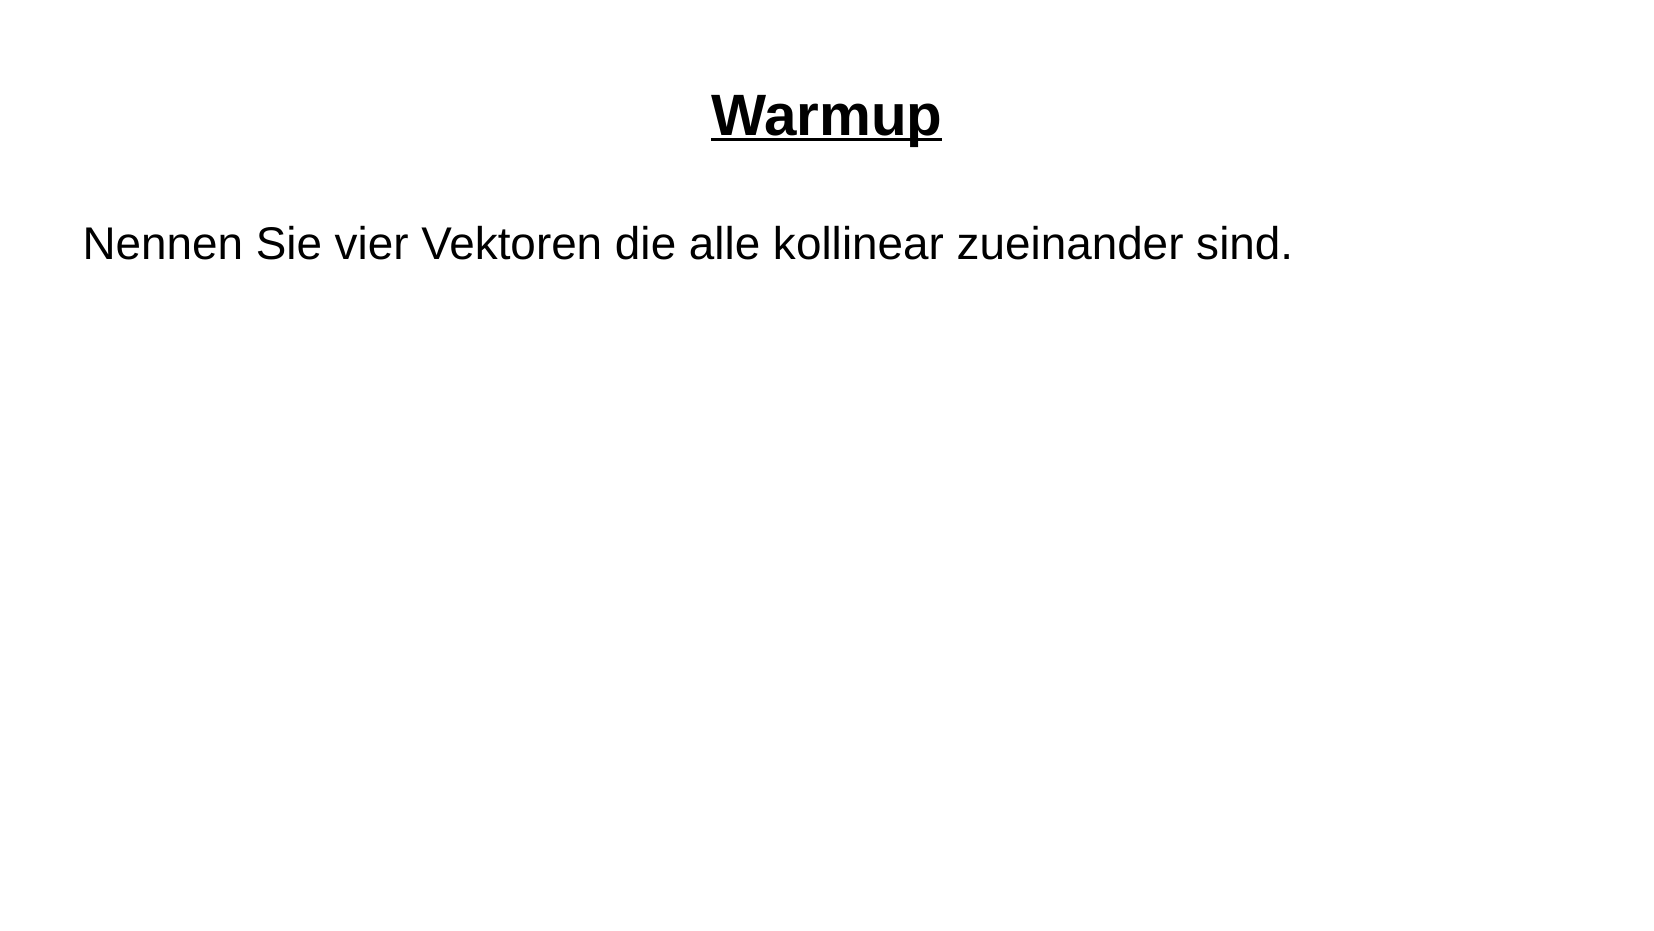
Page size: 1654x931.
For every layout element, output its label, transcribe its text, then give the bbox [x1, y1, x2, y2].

title Warmup [82, 37, 1571, 193]
subtitle Nennen Sie vier Vektoren die alle kollinear zueinander sind. [82, 217, 1571, 758]
